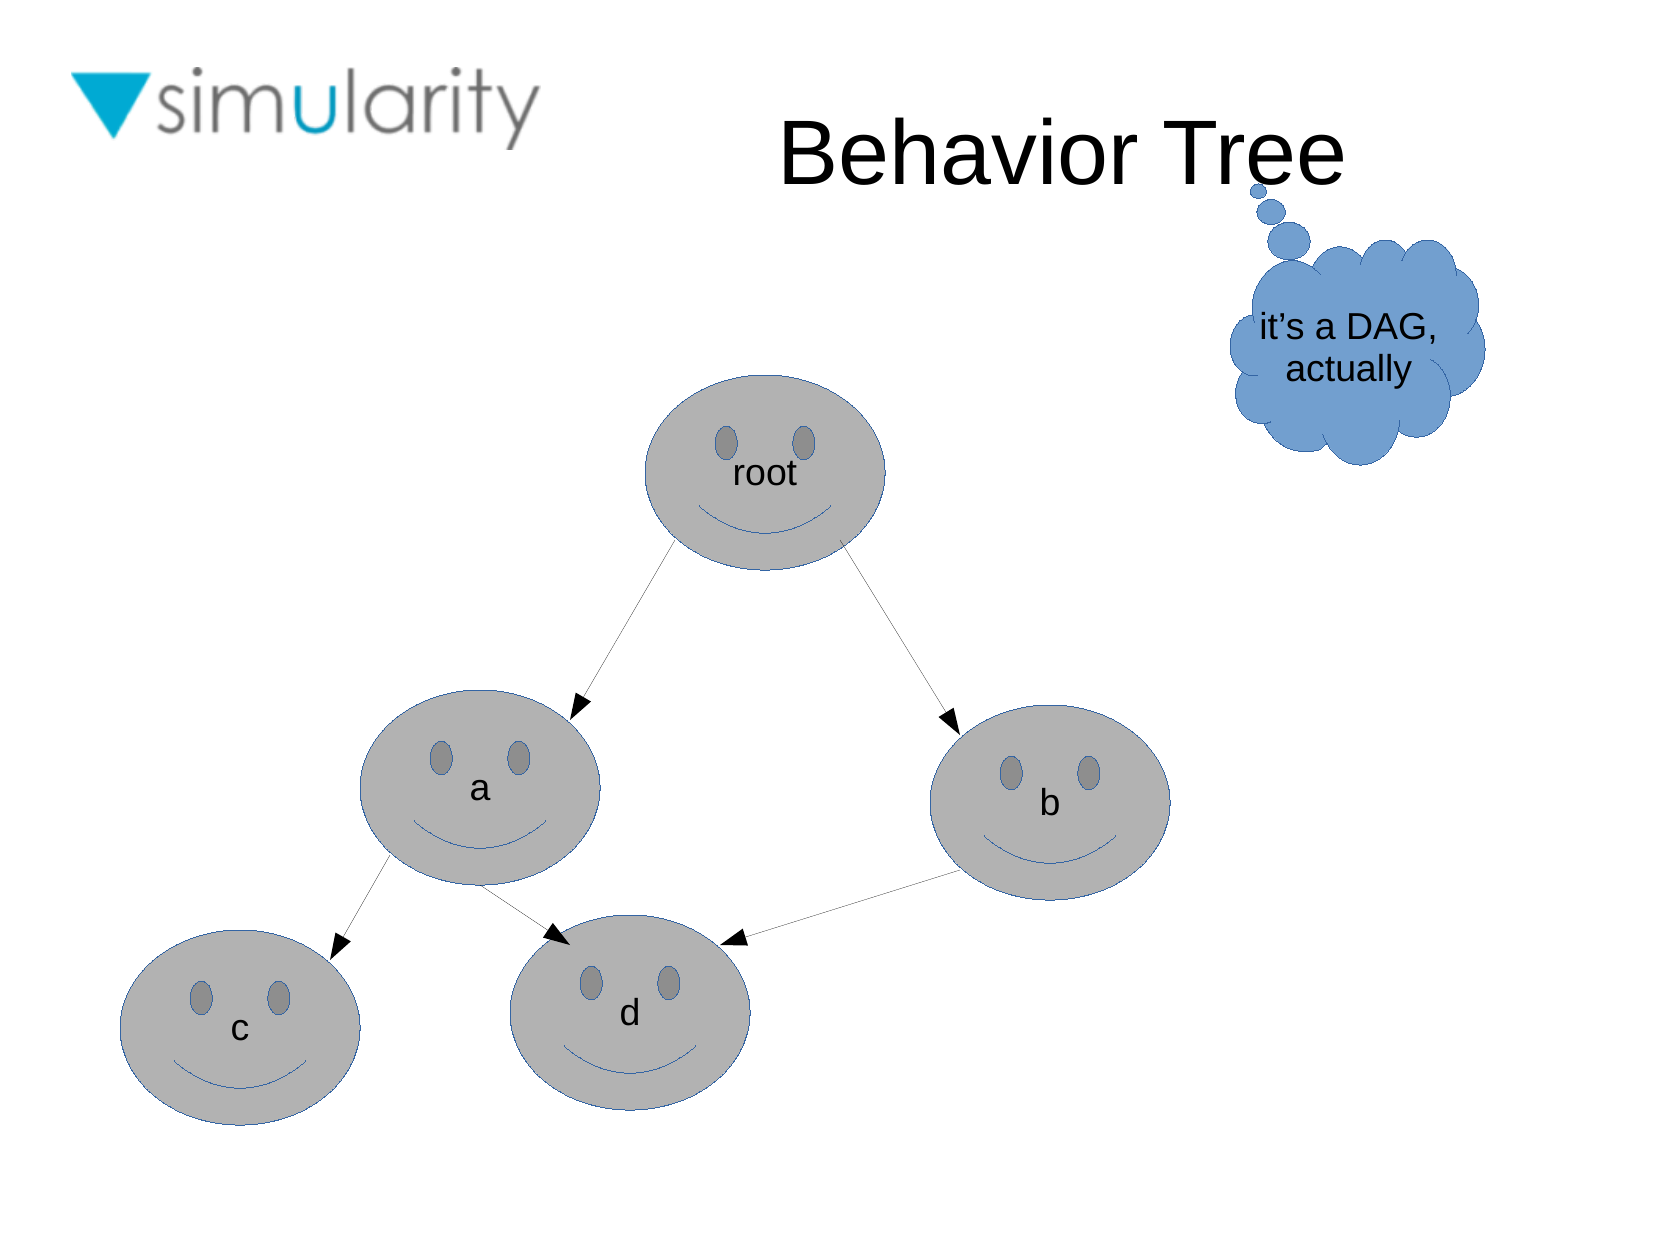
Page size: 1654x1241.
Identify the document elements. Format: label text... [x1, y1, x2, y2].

text_box a [360, 690, 601, 886]
title Behavior Tree [555, 49, 1571, 257]
picture [71, 67, 541, 150]
text_box it’s a DAG, actually [1230, 199, 1486, 466]
text_box c [120, 930, 361, 1126]
text_box b [930, 705, 1171, 901]
text_box root [645, 375, 886, 571]
text_box d [510, 915, 751, 1111]
